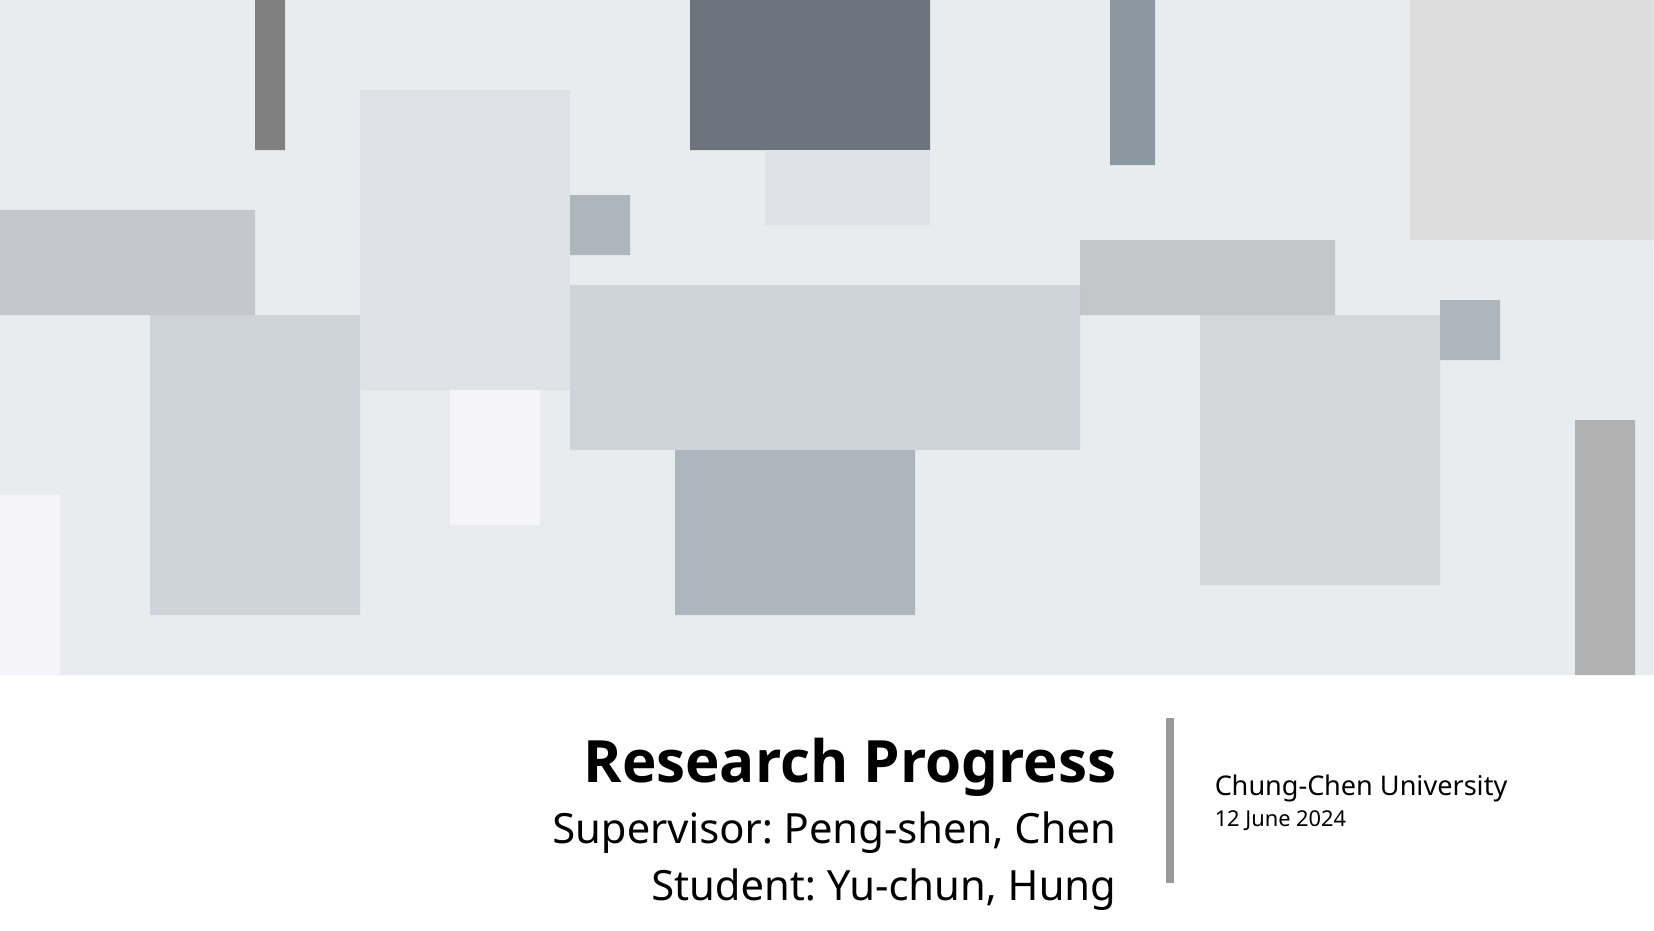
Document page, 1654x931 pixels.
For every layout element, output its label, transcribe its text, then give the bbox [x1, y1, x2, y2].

text_box Research Progress Supervisor: Peng-shen, Chen Student: Yu-chun, Hung [525, 712, 1131, 931]
text_box Chung-Chen University 12 June 2024 [1200, 759, 1591, 841]
